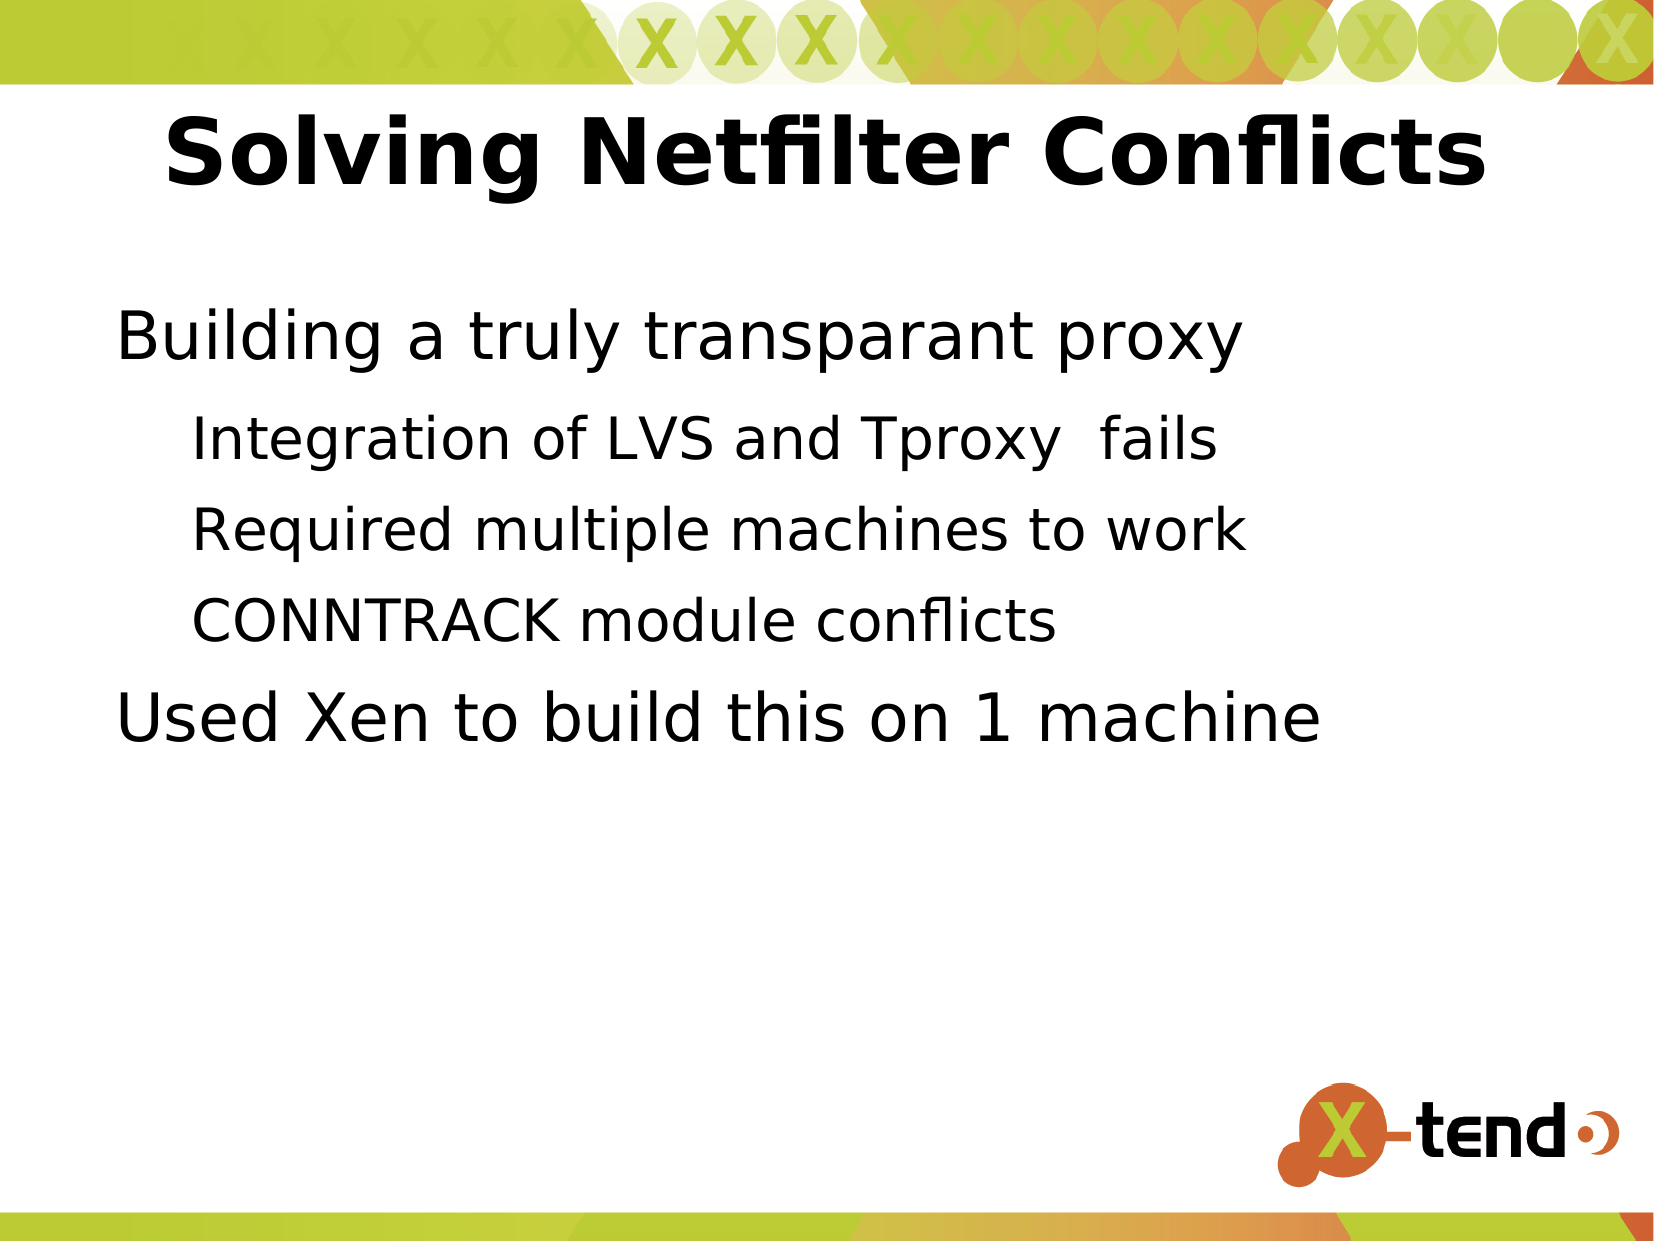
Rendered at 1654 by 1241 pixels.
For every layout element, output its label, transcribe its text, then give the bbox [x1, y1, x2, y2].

picture [0, 0, 1654, 1241]
list Building a truly transparant proxy Integration of LVS and Tproxy fails Required multiple machines to work CONNTRACK module conflicts Used Xen to build this on 1 machine [82, 290, 1571, 1125]
title Solving Netfilter Conflicts [82, 49, 1571, 257]
